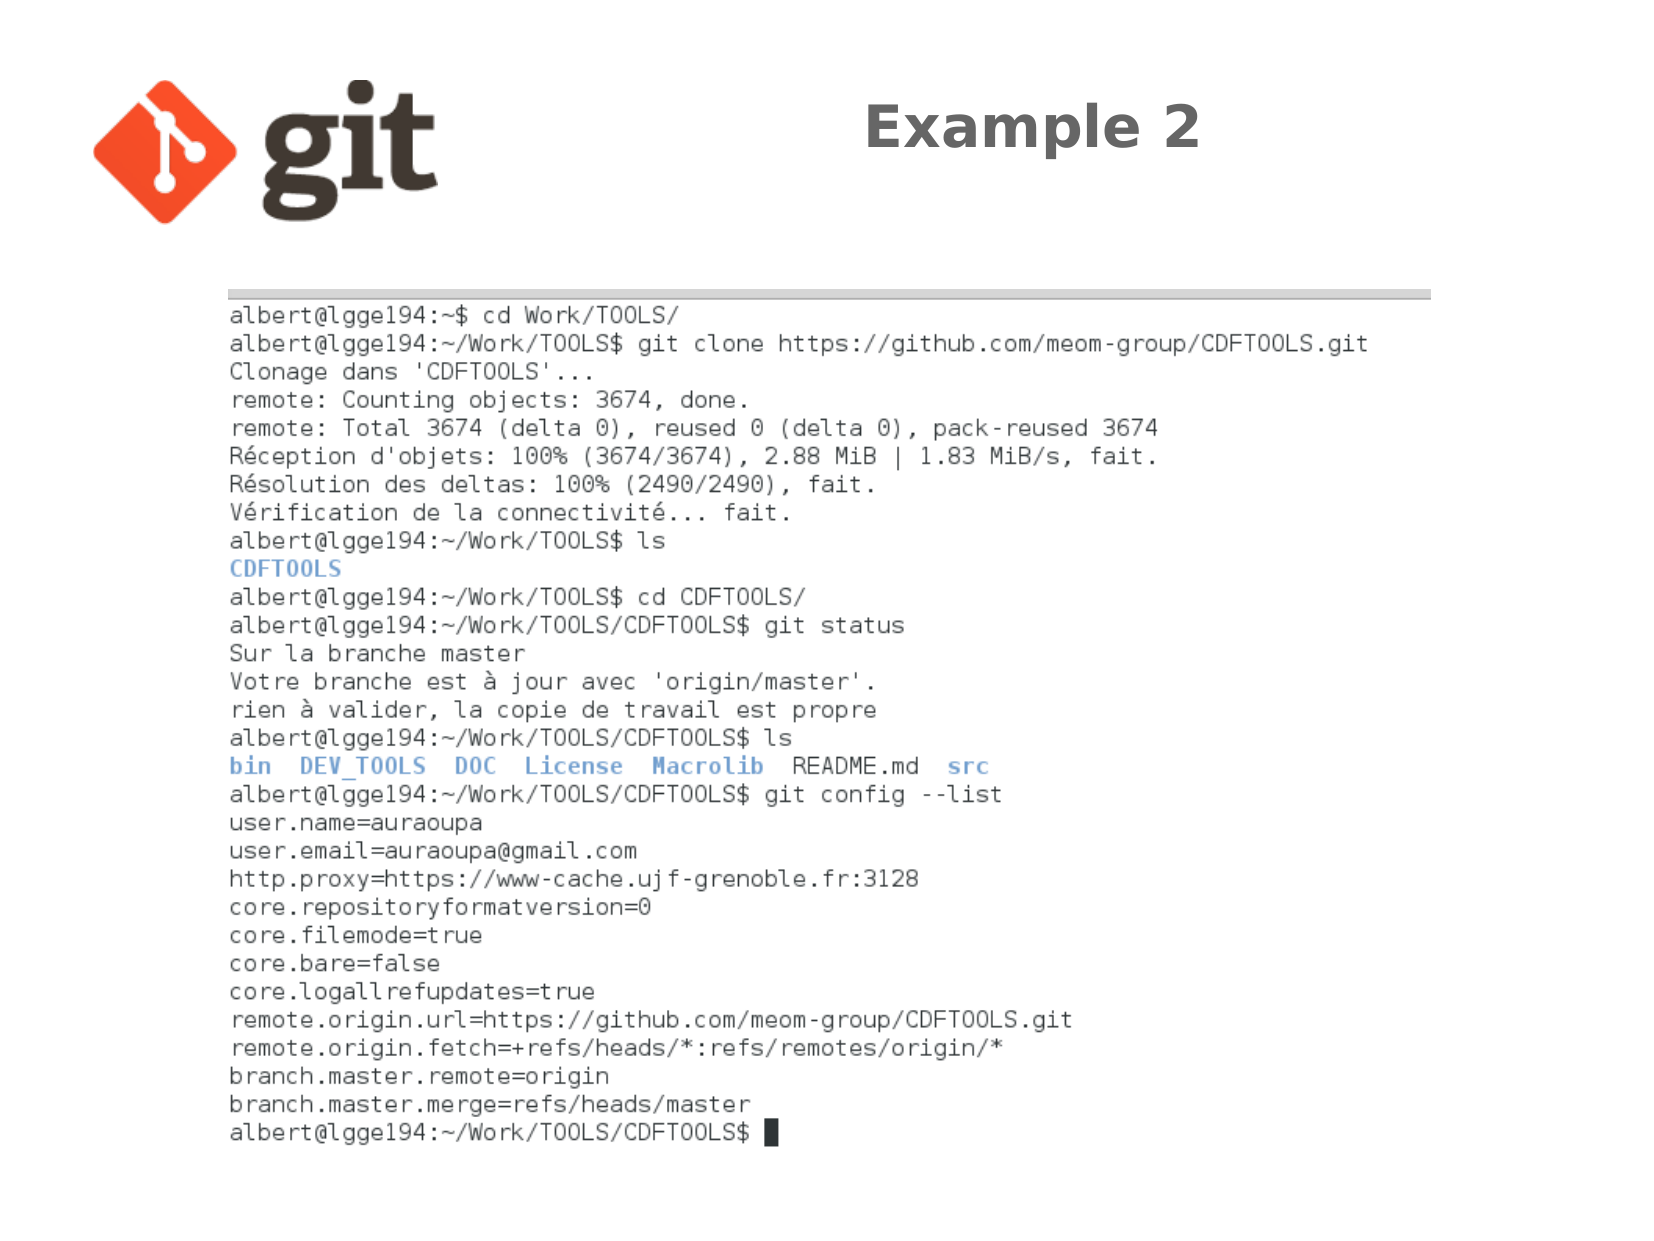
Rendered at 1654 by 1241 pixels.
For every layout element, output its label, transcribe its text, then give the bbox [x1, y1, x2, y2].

picture [228, 289, 1431, 1153]
text_box Example 2 [732, 85, 1335, 237]
picture [93, 80, 438, 225]
